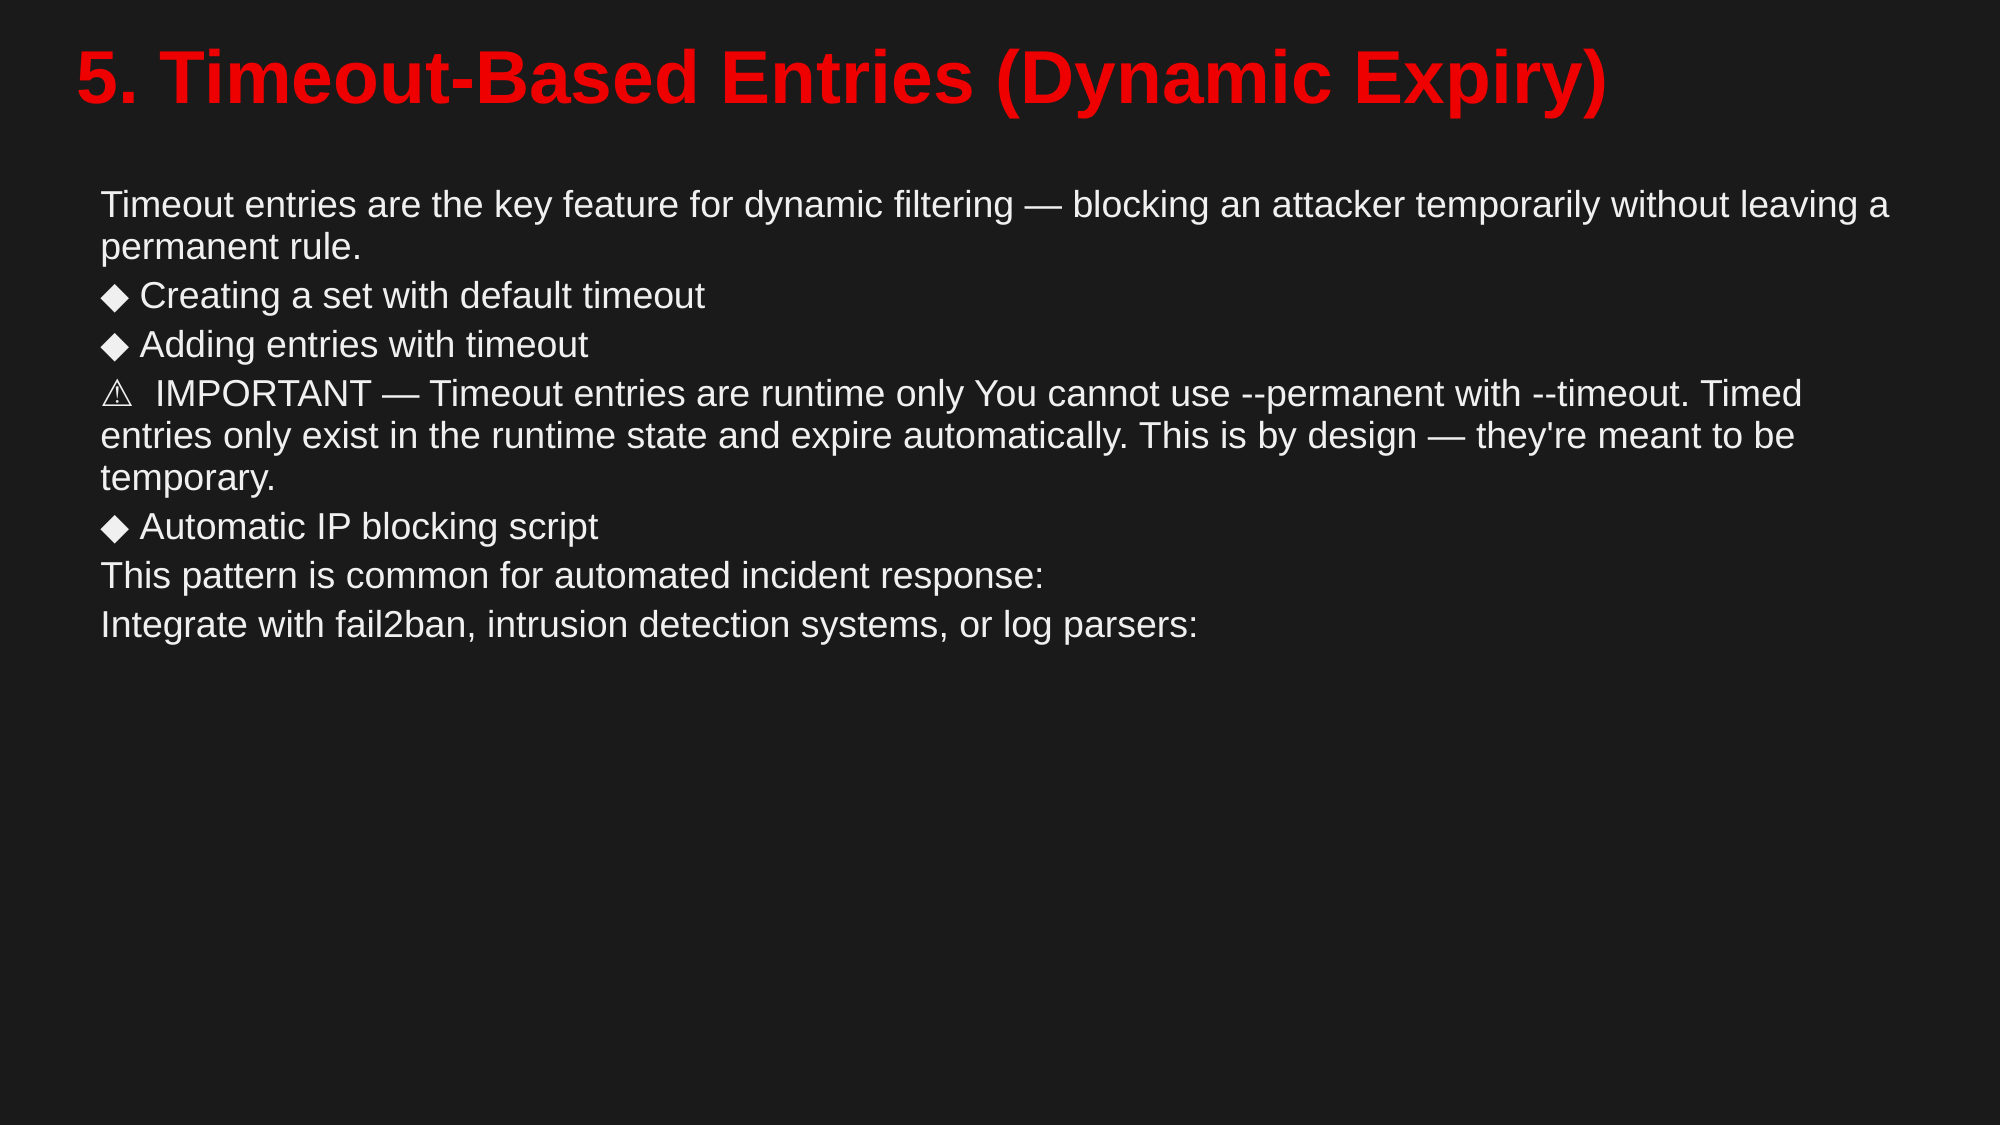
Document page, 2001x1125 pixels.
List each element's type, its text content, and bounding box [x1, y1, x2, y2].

text_box 5. Timeout-Based Entries (Dynamic Expiry) [59, 23, 1942, 154]
text_box Timeout entries are the key feature for dynamic filtering — blocking an attacker temporarily without leaving a permanent rule. ◆ Creating a set with default timeout ◆ Adding entries with timeout 💡 ⚠️ IMPORTANT — Timeout entries are runtime only You cannot use --permanent with --timeout. Timed entries only exist in the runtime state and expire automatically. This is by design — they're meant to be temporary. ◆ Automatic IP blocking script This pattern is common for automated incident response: Integrate with fail2ban, intrusion detection systems, or log parsers: [59, 171, 1942, 1087]
